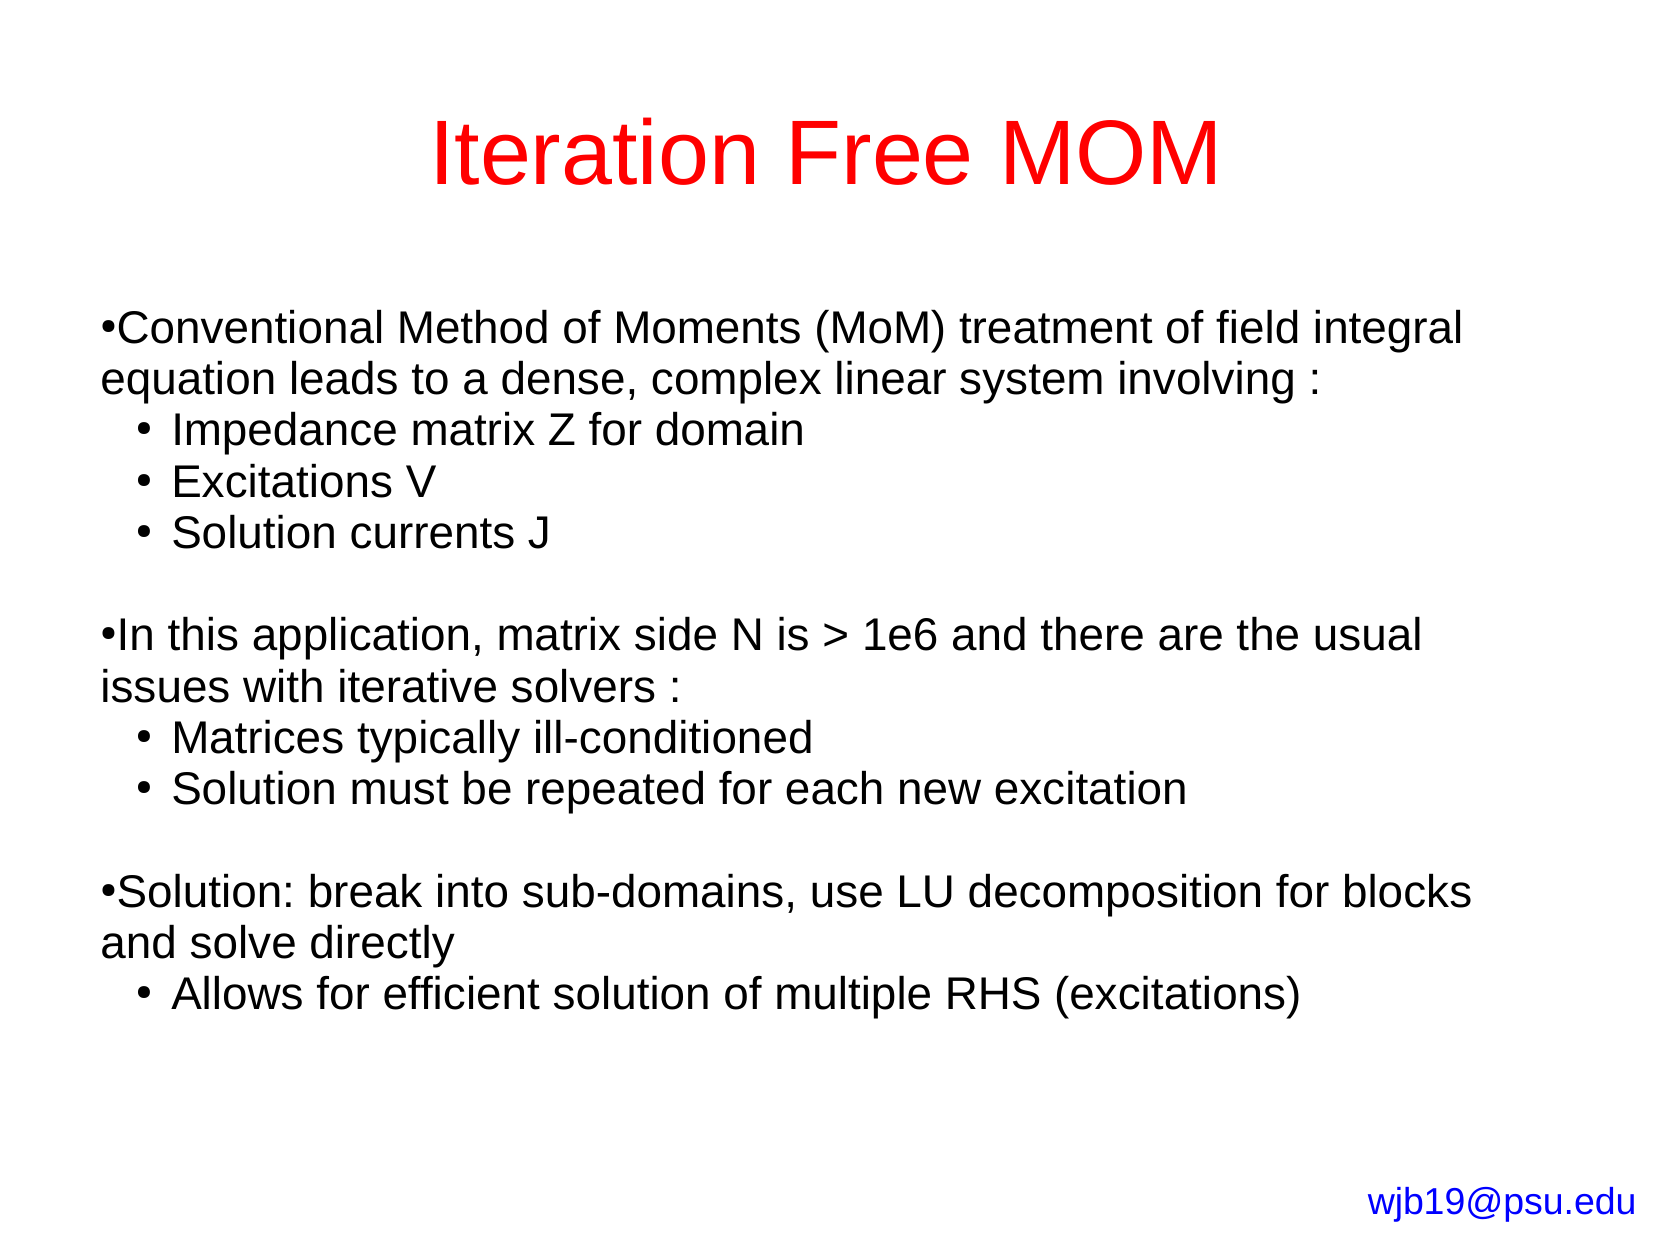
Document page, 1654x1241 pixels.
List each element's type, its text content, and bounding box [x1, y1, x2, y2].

subtitle Conventional Method of Moments (MoM) treatment of field integral equation leads to a dense, complex linear system involving : Impedance matrix Z for domain Excitations V Solution currents J In this application, matrix side N is > 1e6 and there are the usual issues with iterative solvers : Matrices typically ill-conditioned Solution must be repeated for each new excitation Solution: break into sub-domains, use LU decomposition for blocks and solve directly Allows for efficient solution of multiple RHS (excitations) [100, 301, 1556, 1221]
title Iteration Free MOM [82, 49, 1571, 257]
text_box wjb19@psu.edu [1353, 1173, 1652, 1231]
